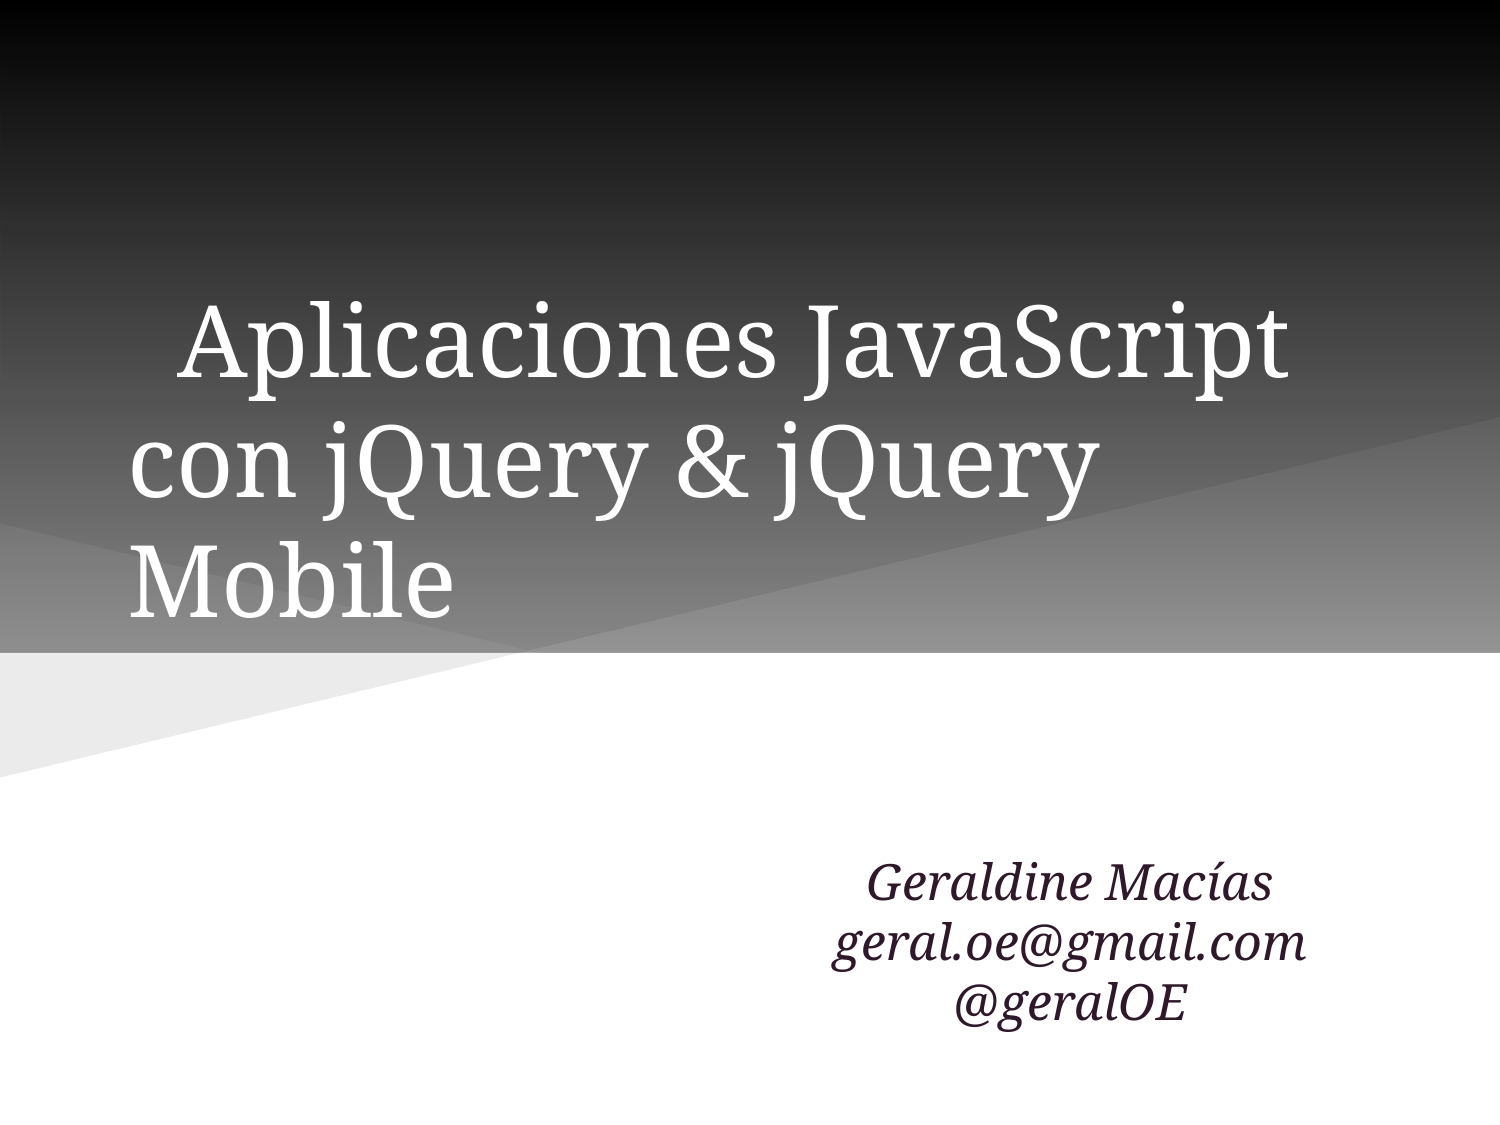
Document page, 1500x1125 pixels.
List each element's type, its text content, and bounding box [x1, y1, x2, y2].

subtitle Geraldine Macías geral.oe@gmail.com @geralOE Fac Ingeniería UNAM 14-marzo-2013 [667, 835, 1449, 1040]
title Aplicaciones JavaScript con jQuery & jQuery Mobile [112, 382, 1388, 653]
